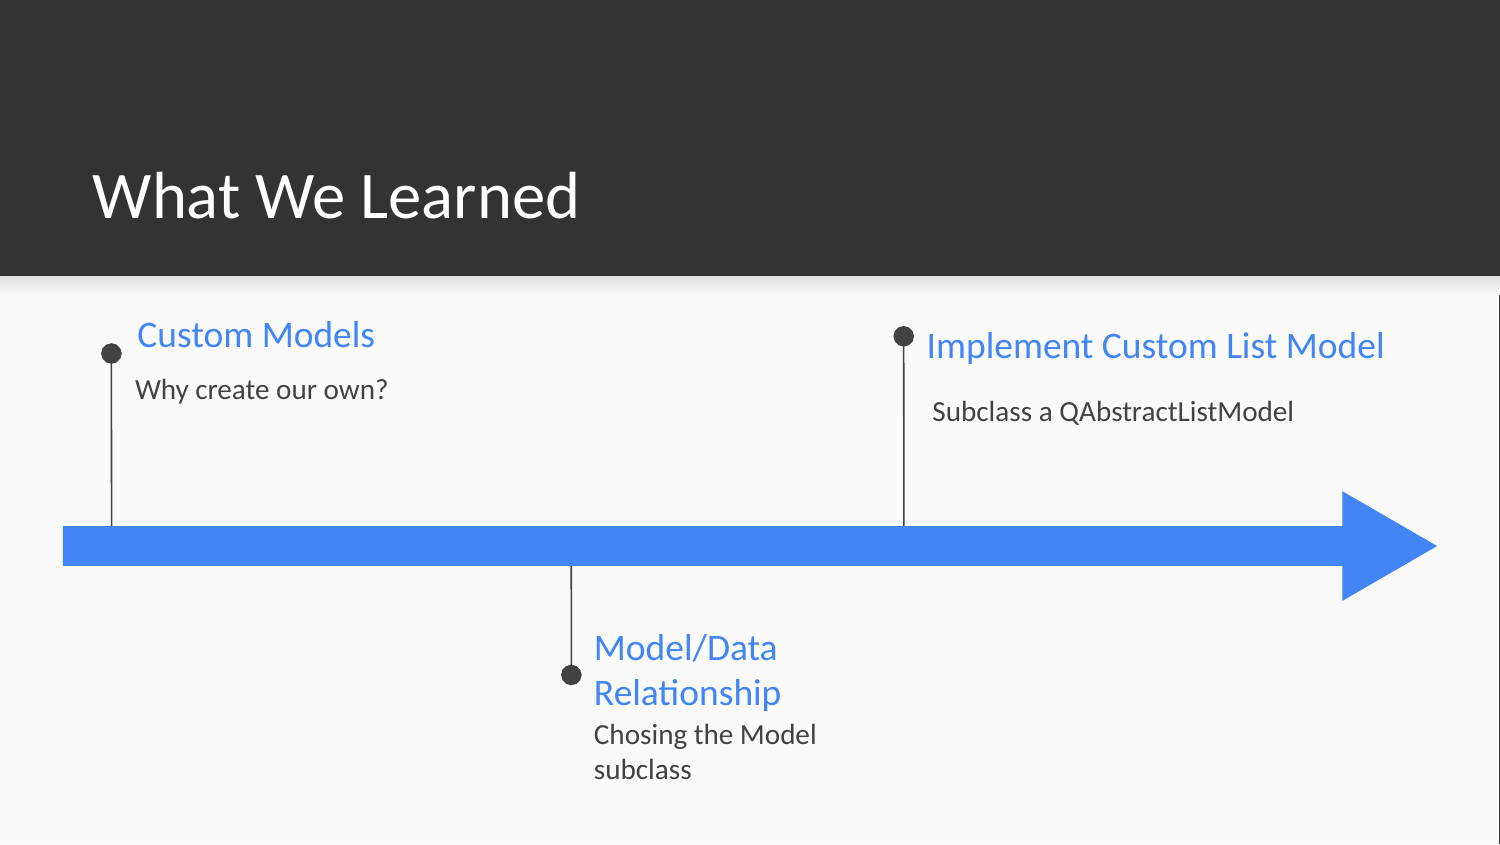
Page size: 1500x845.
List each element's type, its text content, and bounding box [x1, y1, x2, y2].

list Chosing the Model subclass [578, 700, 877, 796]
title Model/Data Relationship [578, 635, 961, 701]
title Custom Models [122, 300, 466, 355]
list Subclass a QAbstractListModel [917, 377, 1381, 473]
text_box [62, 491, 1438, 601]
title What We Learned [77, 121, 1427, 248]
list Why create our own? [120, 355, 541, 451]
title Implement Custom List Model [911, 311, 1486, 377]
